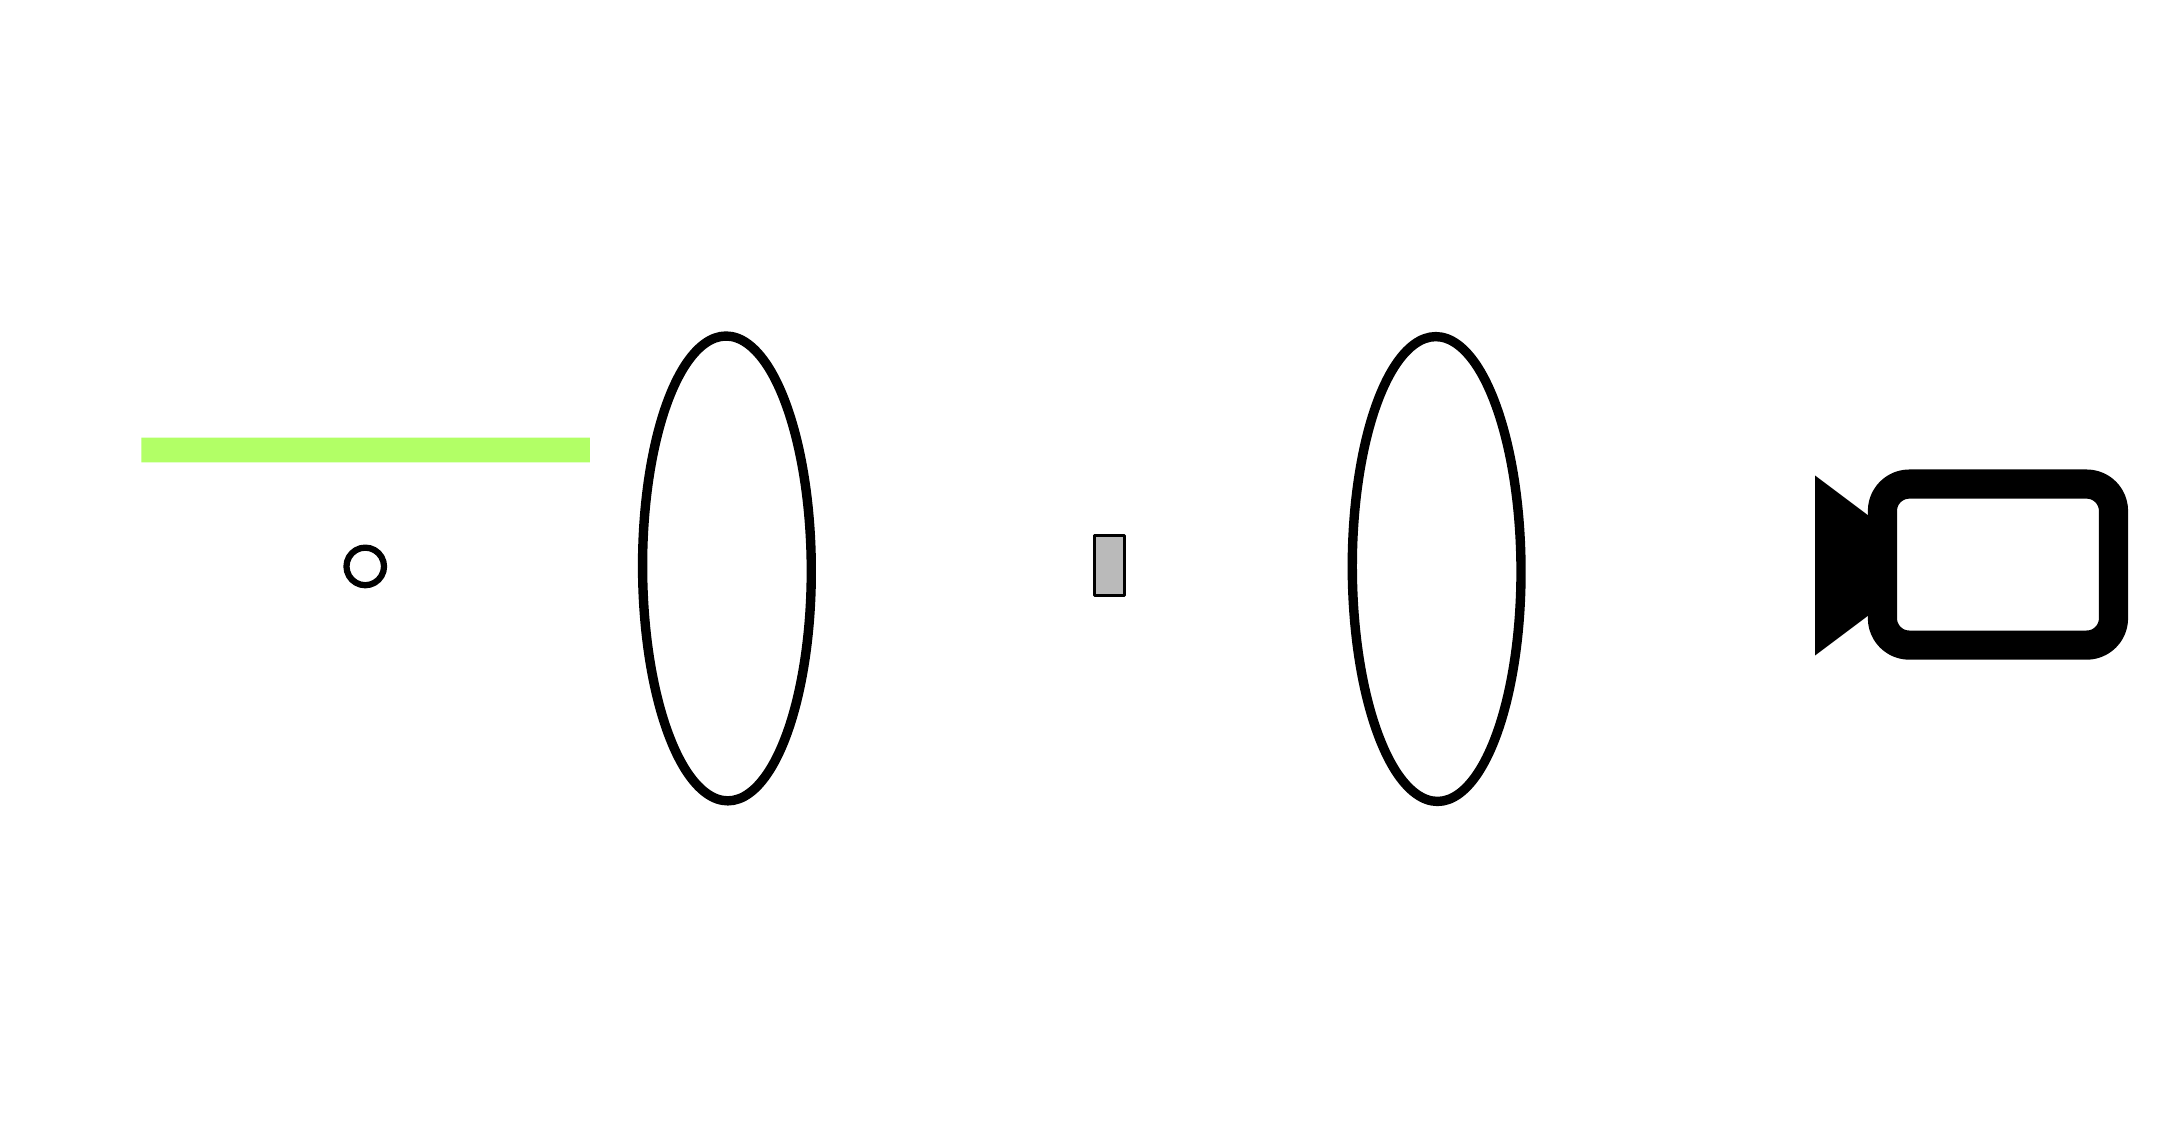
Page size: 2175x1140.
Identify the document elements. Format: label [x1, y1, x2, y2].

text_box [1815, 475, 1876, 656]
text_box [1094, 535, 1125, 596]
text_box [642, 336, 812, 801]
text_box [1352, 336, 1522, 802]
text_box [1882, 484, 2114, 646]
